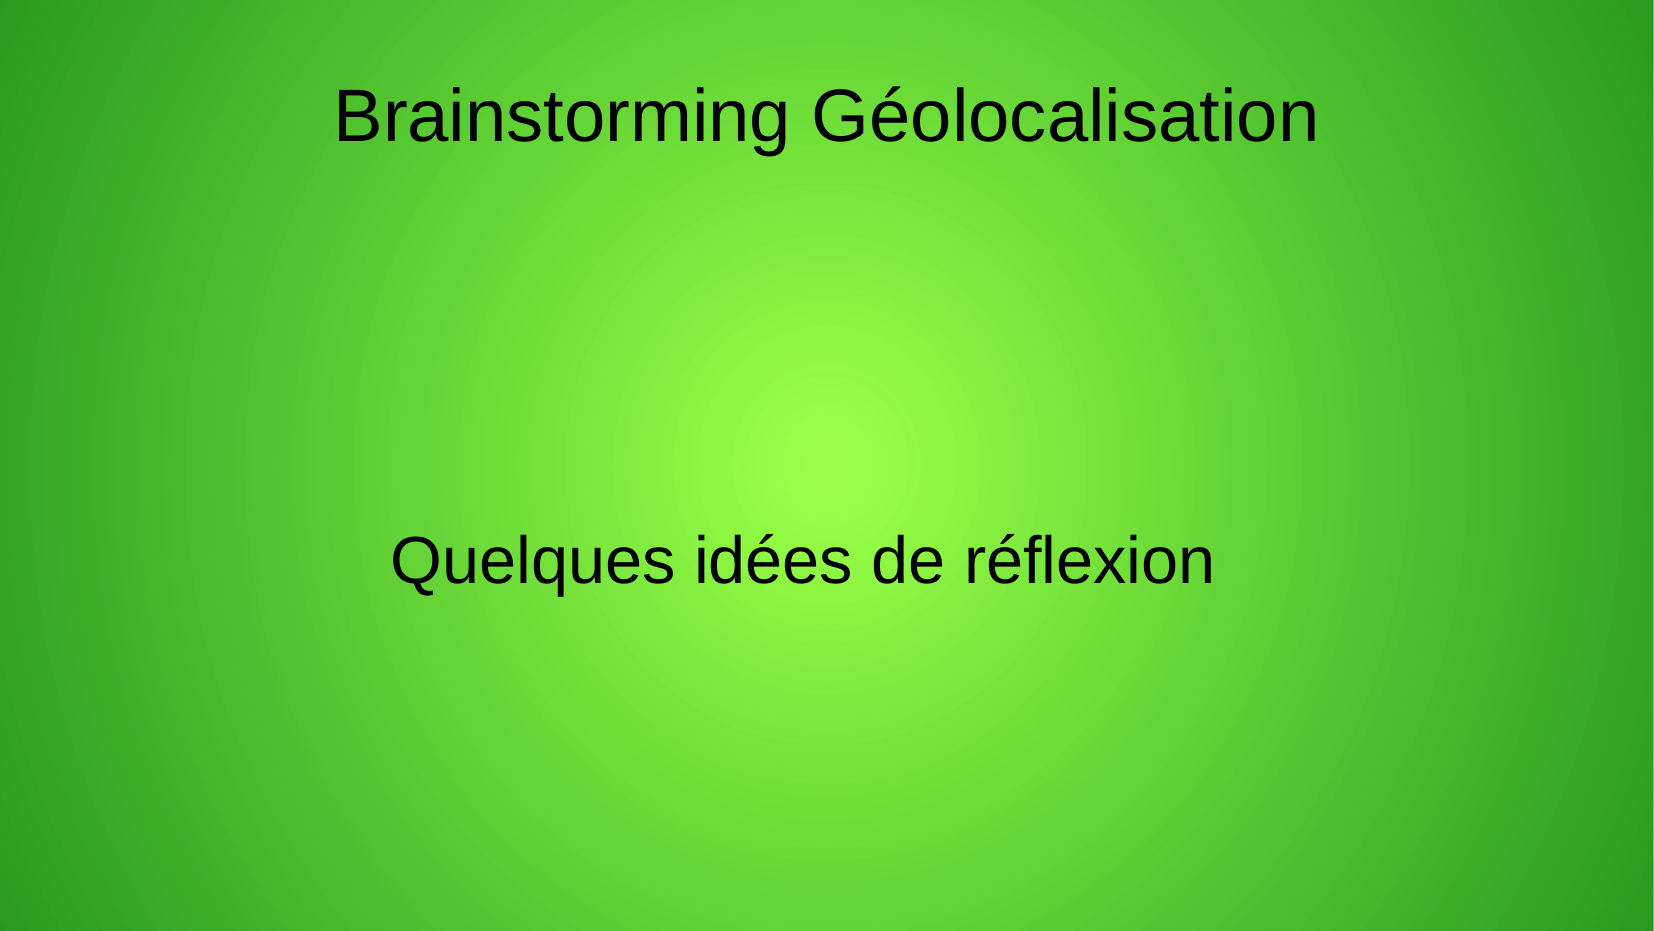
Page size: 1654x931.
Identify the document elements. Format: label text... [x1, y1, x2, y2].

picture [0, 0, 1654, 931]
text_box Quelques idées de réflexion [68, 287, 1557, 827]
text_box Brainstorming Géolocalisation [82, 35, 1571, 189]
